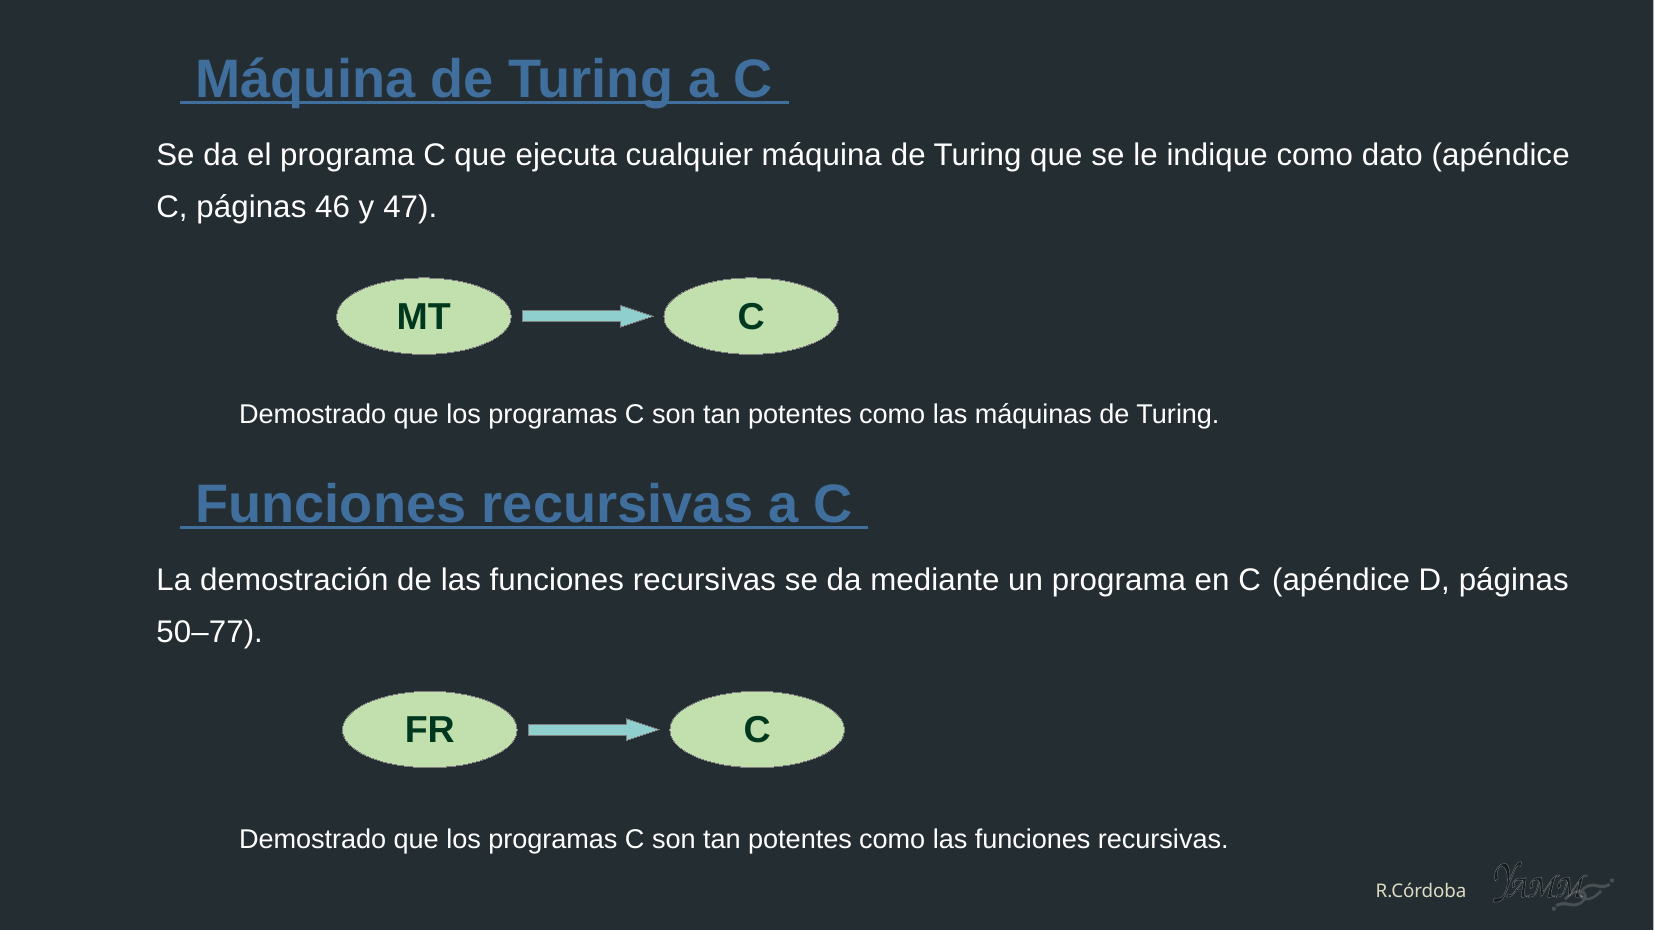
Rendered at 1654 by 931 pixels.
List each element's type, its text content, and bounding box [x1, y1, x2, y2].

text_box MT [336, 277, 512, 355]
text_box C [663, 277, 839, 355]
text_box Demostrado que los programas C son tan potentes como las máquinas de Turing. [224, 391, 1252, 443]
text_box La demostración de las funciones recursivas se da mediante un programa en C (apéndice D, páginas 50‒77). [141, 537, 1607, 657]
text_box Demostrado que los programas C son tan potentes como las funciones recursivas. [224, 816, 1252, 869]
text_box C [669, 691, 845, 768]
text_box Se da el programa C que ejecuta cualquier máquina de Turing que se le indique como dato (apéndice C, páginas 46 y 47). [141, 112, 1607, 232]
text_box [522, 305, 654, 328]
text_box [528, 718, 660, 741]
text_box Funciones recursivas a C [165, 466, 1394, 537]
text_box FR [342, 691, 518, 768]
text_box Máquina de Turing a C [165, 41, 1394, 112]
